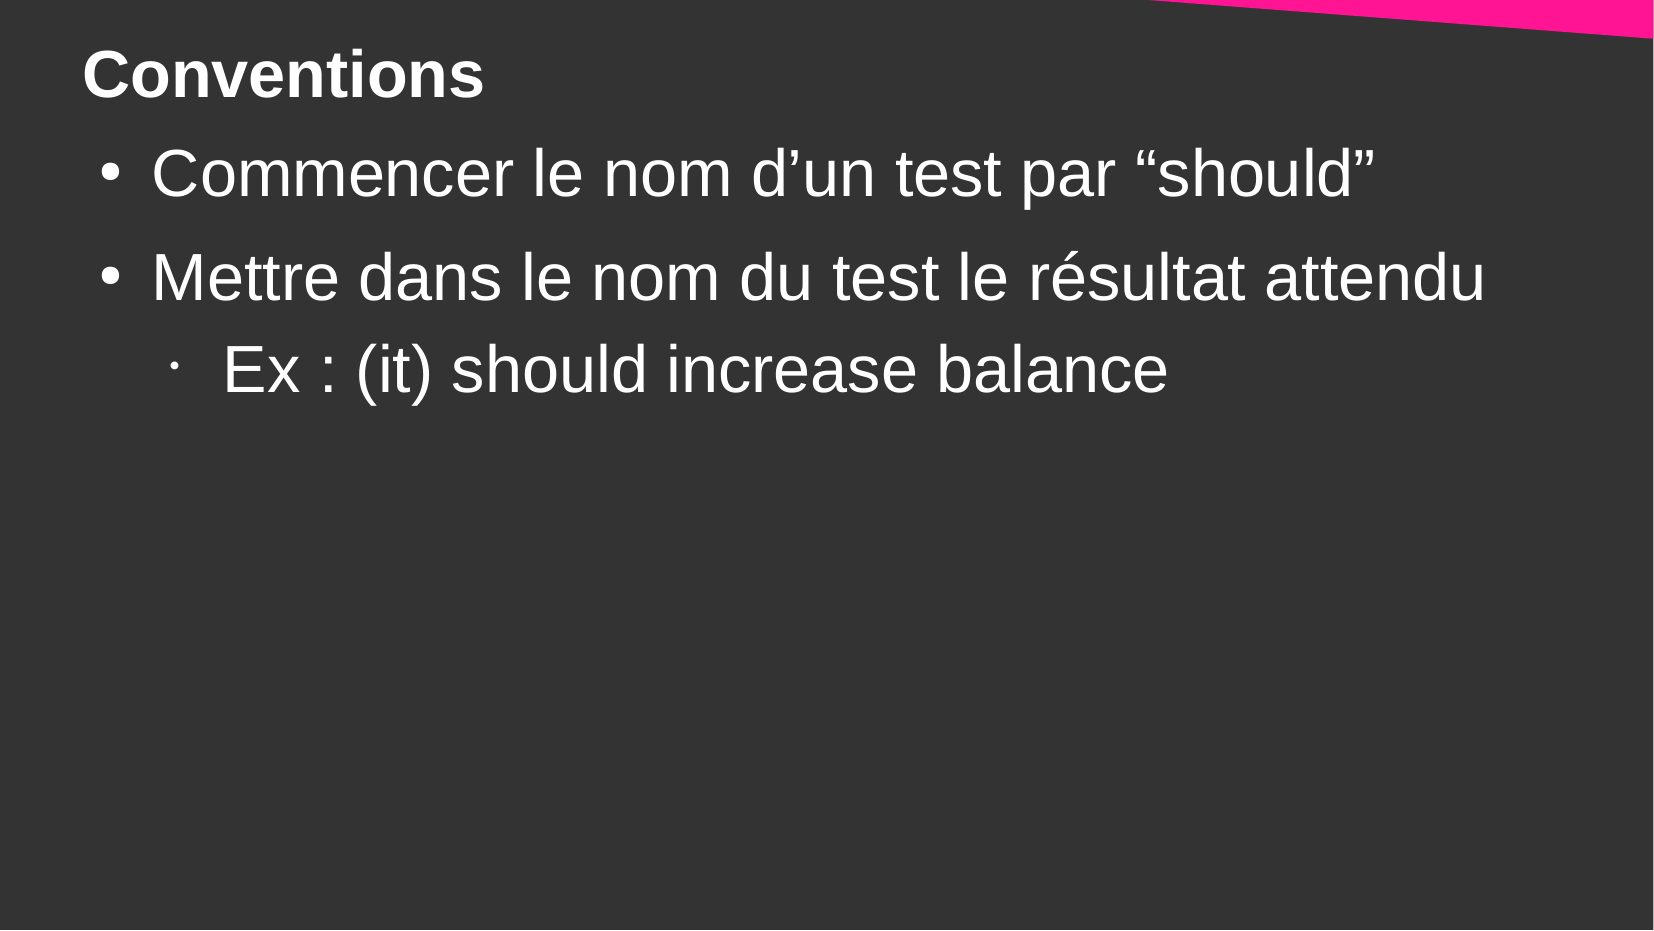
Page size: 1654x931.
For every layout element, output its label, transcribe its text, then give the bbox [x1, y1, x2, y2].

list Commencer le nom d’un test par “should” Mettre dans le nom du test le résultat attendu Ex : (it) should increase balance [80, 135, 1620, 804]
text_box [1147, 0, 1654, 39]
title Conventions [82, 37, 1571, 112]
